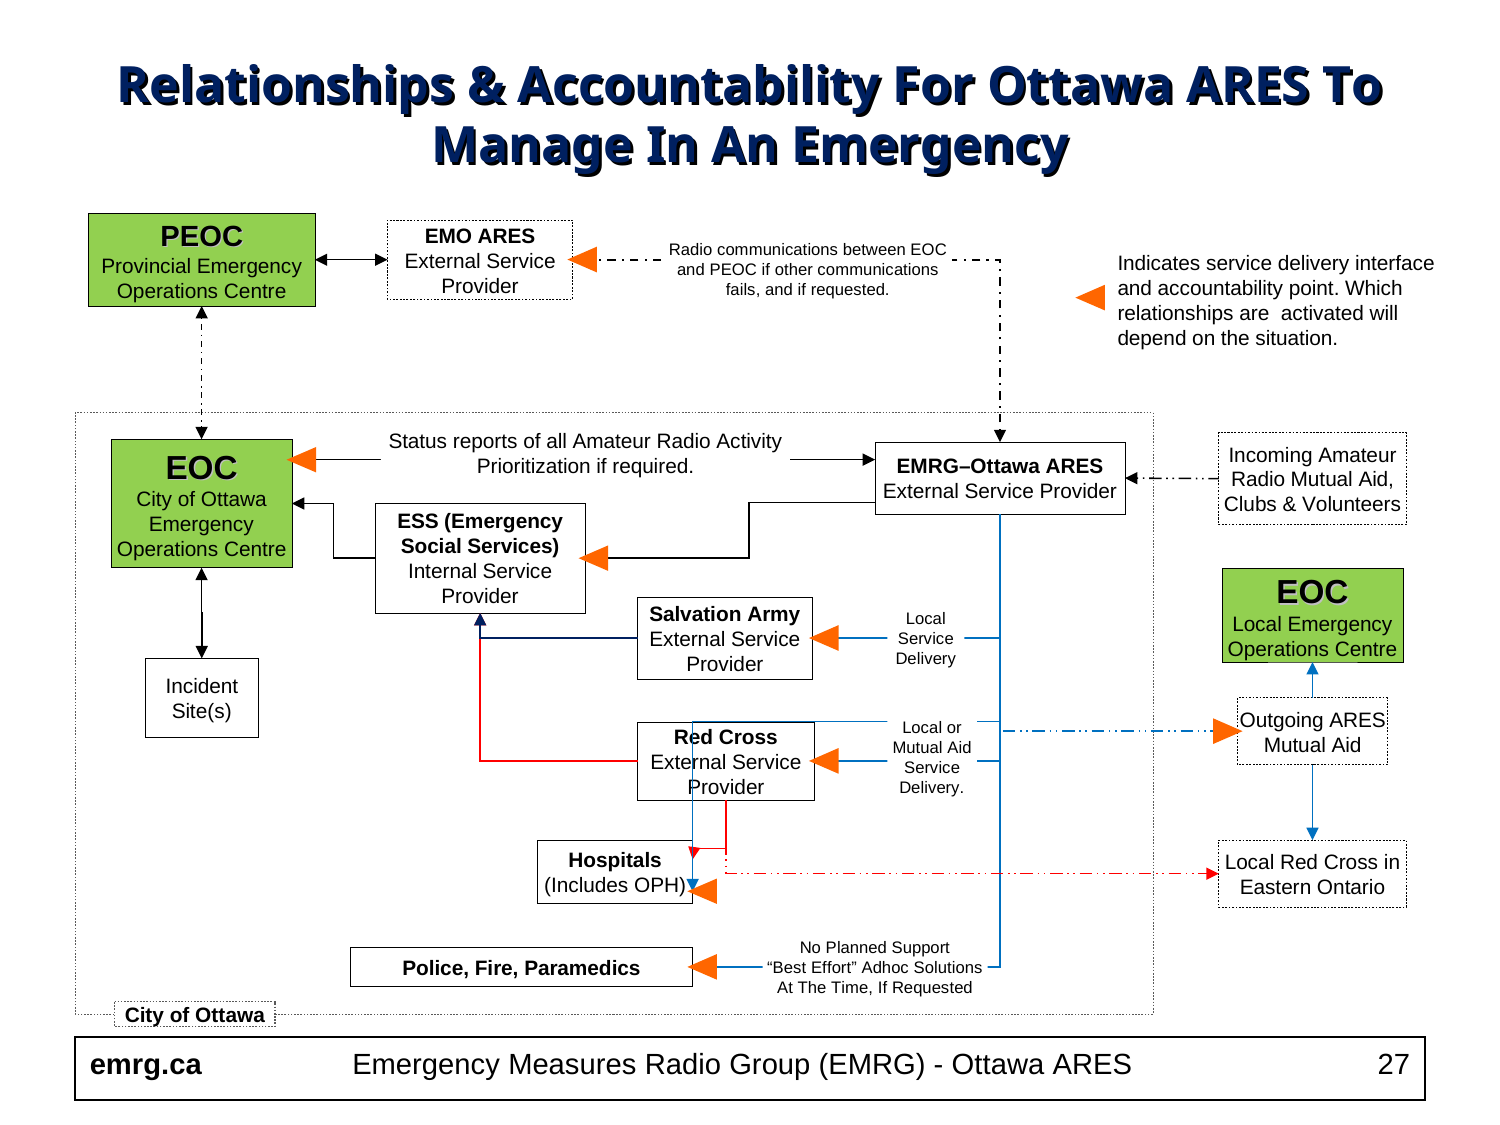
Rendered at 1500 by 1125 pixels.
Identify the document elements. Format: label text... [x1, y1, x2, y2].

text_box City of Ottawa [114, 1001, 276, 1027]
text_box [1215, 721, 1238, 741]
text_box No Planned Support “Best Effort” Adhoc Solutions At The Time, If Requested [762, 929, 988, 1005]
text_box Emergency Measures Radio Group (EMRG) - Ottawa ARES [247, 1037, 1238, 1103]
text_box [692, 881, 715, 901]
text_box Incoming Amateur Radio Mutual Aid, Clubs & Volunteers [1218, 432, 1407, 525]
text_box EOC Local Emergency Operations Centre [1222, 568, 1403, 663]
text_box EMO ARES External Service Provider [387, 219, 573, 300]
text_box Police, Fire, Paramedics [350, 947, 693, 987]
text_box Hospitals (Includes OPH) [537, 840, 693, 904]
text_box Indicates service delivery interface and accountability point. Which relationships are activated will depend on the situation. [1102, 242, 1453, 358]
text_box Radio communications between EOC and PEOC if other communications fails, and if requested. [664, 231, 952, 307]
text_box [572, 249, 595, 270]
text_box [814, 751, 837, 771]
text_box [583, 548, 607, 568]
text_box Local or Mutual Aid Service Delivery. [887, 717, 977, 798]
text_box [692, 957, 715, 977]
text_box Red Cross External Service Provider [693, 722, 815, 800]
text_box EOC City of Ottawa Emergency Operations Centre [111, 439, 292, 568]
text_box Incident Site(s) [145, 658, 259, 738]
text_box [814, 628, 837, 648]
text_box Local Red Cross in Eastern Ontario [1218, 840, 1407, 908]
text_box ESS (Emergency Social Services) Internal Service Provider [374, 502, 586, 613]
text_box [1080, 288, 1102, 307]
text_box Local Service Delivery [887, 607, 965, 668]
text_box Outgoing ARES Mutual Aid [1237, 697, 1388, 765]
text_box EMRG–Ottawa ARES External Service Provider [874, 442, 1125, 515]
text_box PEOC Provincial Emergency Operations Centre [88, 213, 315, 306]
text_box Status reports of all Amateur Radio Activity Prioritization if required. [380, 427, 790, 478]
text_box Salvation Army External Service Provider [637, 596, 813, 679]
text_box Red Cross External Service Provider [637, 721, 692, 800]
title Relationships & Accountability For Ottawa ARES To Manage In An Emergency [75, 37, 1426, 188]
text_box [291, 450, 315, 470]
text_box <number> [1246, 1037, 1426, 1103]
